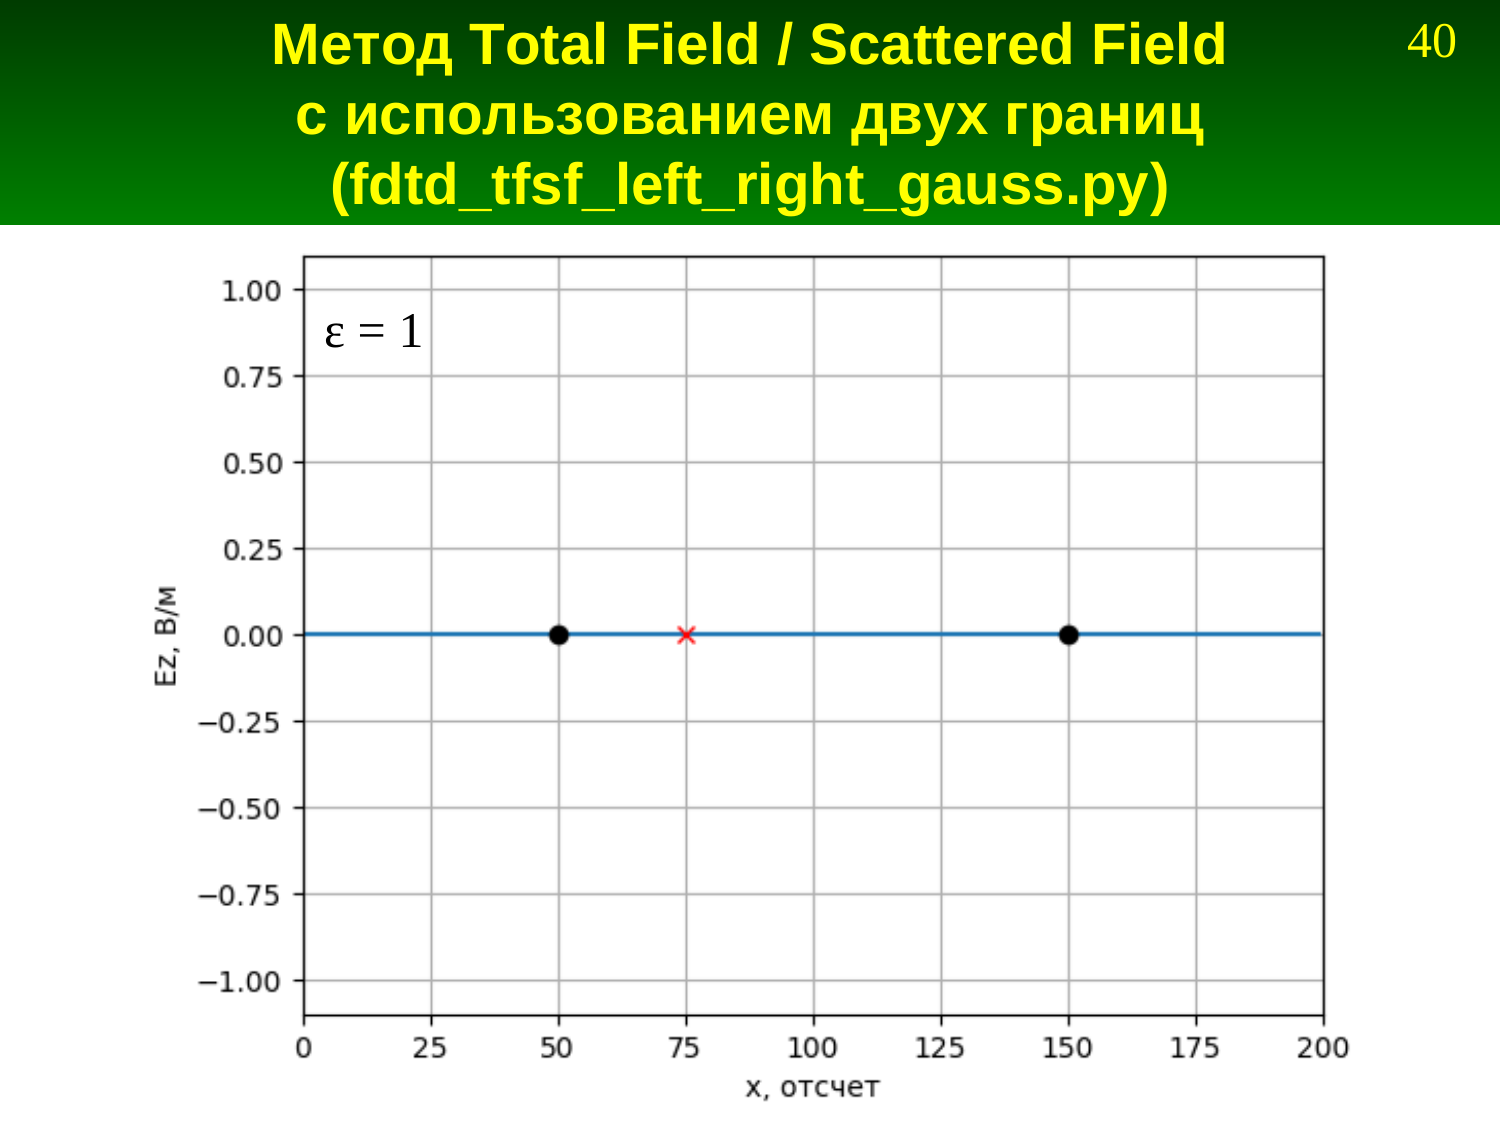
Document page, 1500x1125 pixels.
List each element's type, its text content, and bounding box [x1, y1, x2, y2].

text_box ε = 1 [309, 289, 439, 365]
title Метод Total Field / Scattered Field с использованием двух границ (fdtd_tfsf_left_right_gauss.py) [63, 0, 1437, 225]
picture [139, 237, 1361, 1124]
